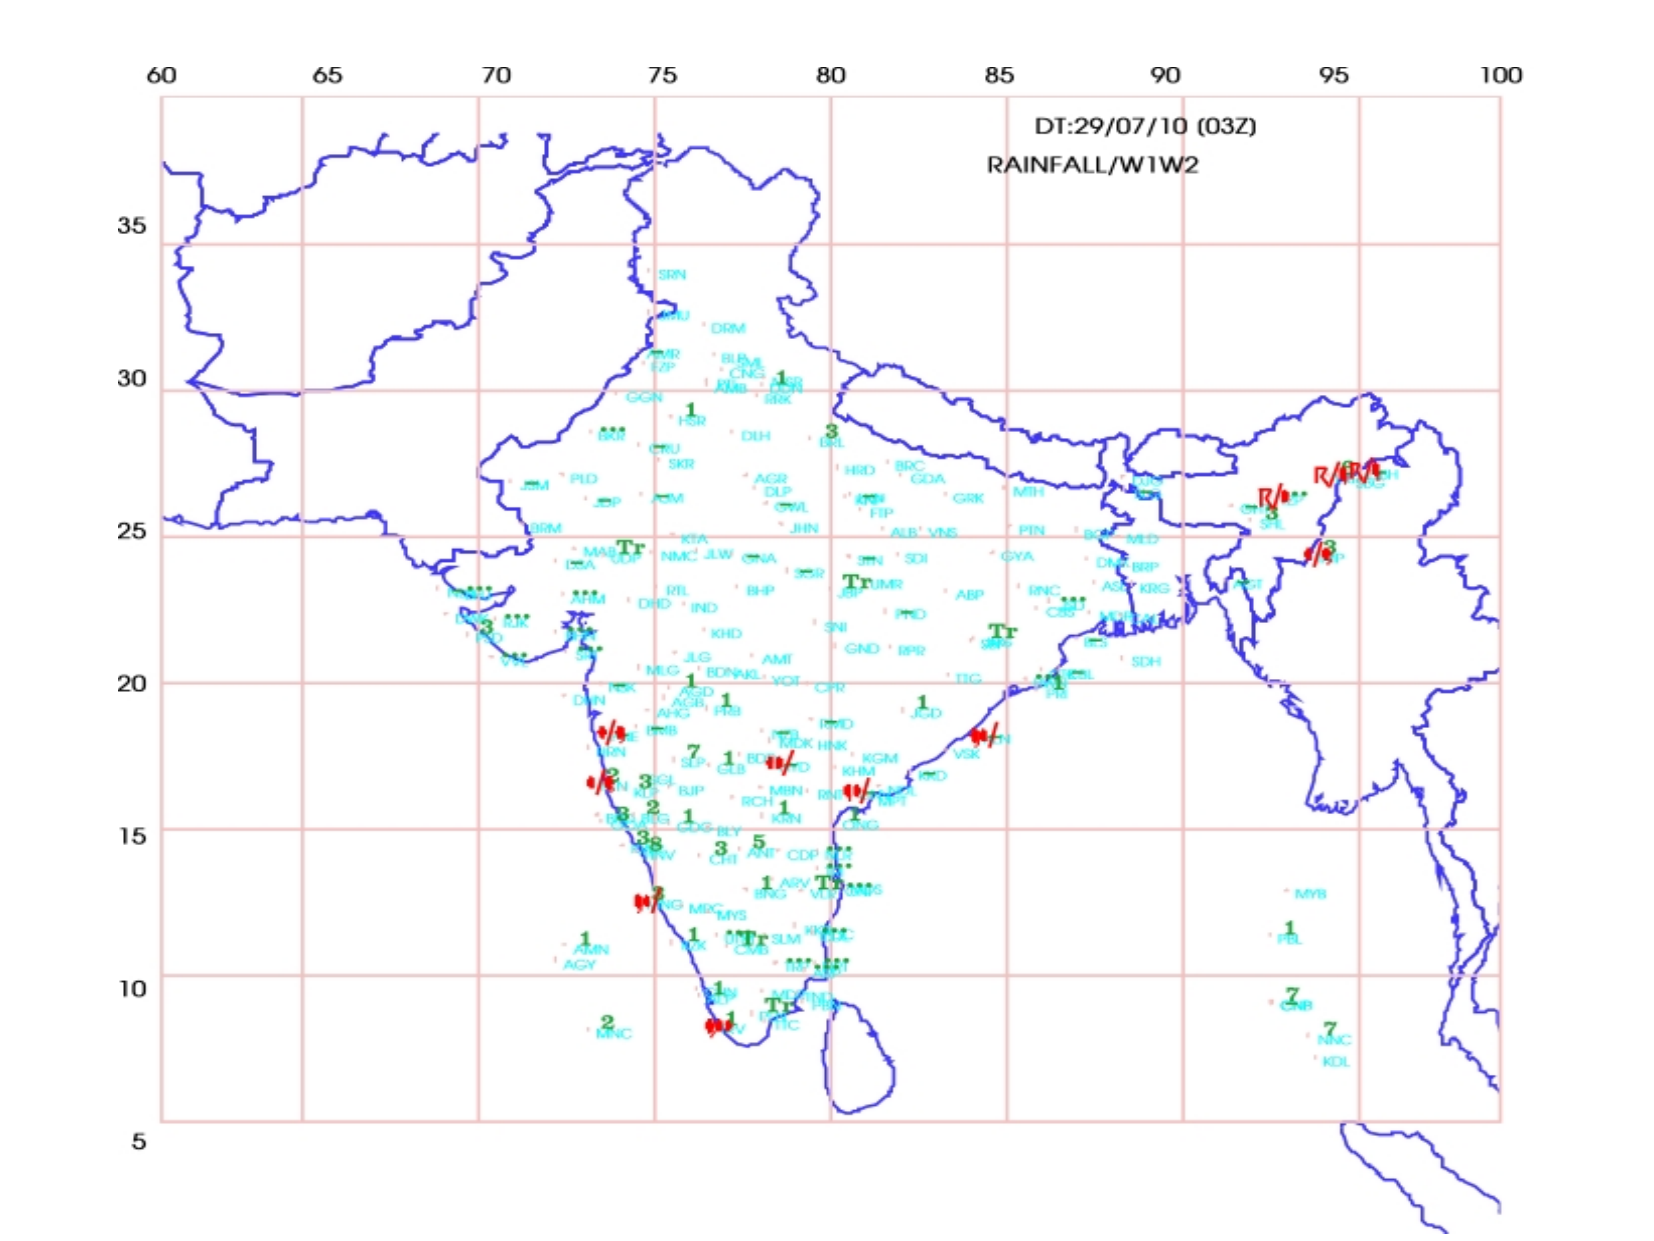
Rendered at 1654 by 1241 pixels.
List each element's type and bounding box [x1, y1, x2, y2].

picture [118, 67, 1536, 1235]
